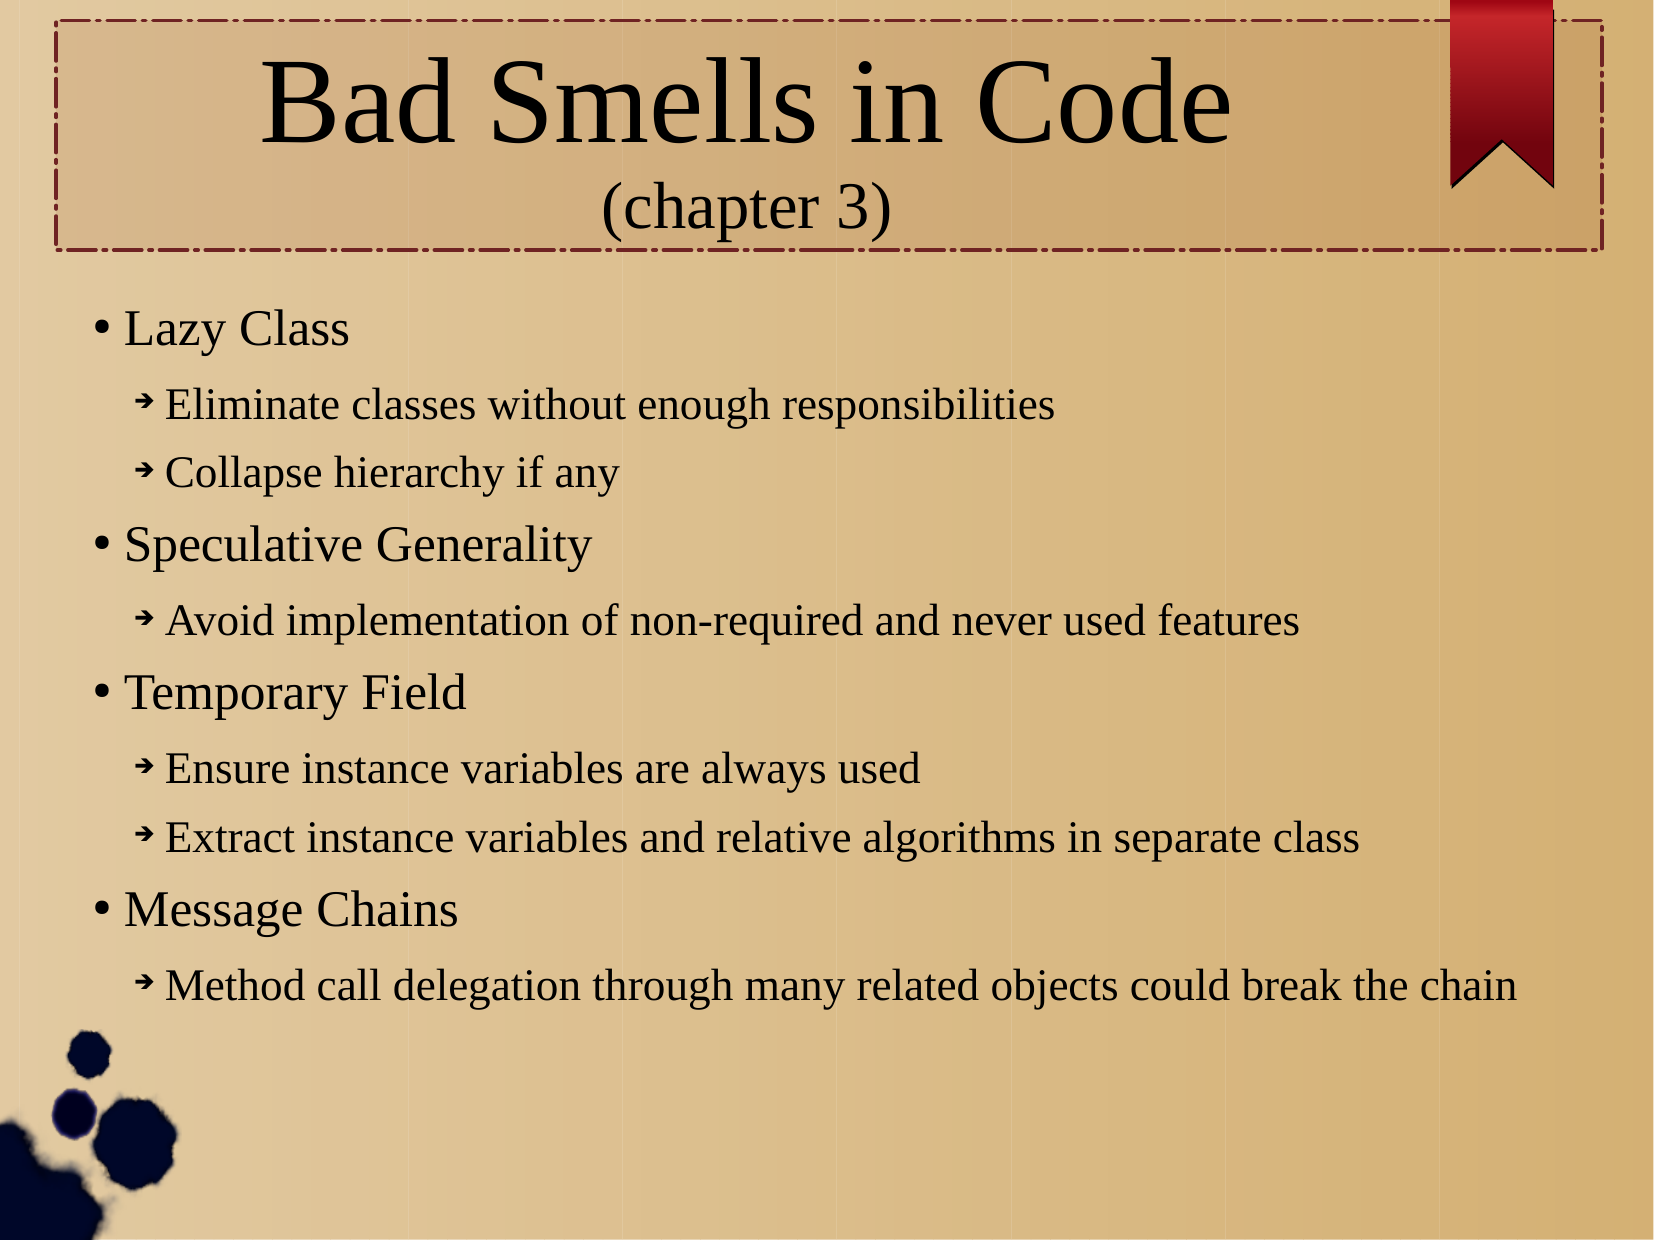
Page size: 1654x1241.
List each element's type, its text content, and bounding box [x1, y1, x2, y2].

list Lazy Class Eliminate classes without enough responsibilities Collapse hierarchy if any Speculative Generality Avoid implementation of non-required and never used features Temporary Field Ensure instance variables are always used Extract instance variables and relative algorithms in separate class Message Chains Method call delegation through many related objects could break the chain [82, 299, 1571, 1019]
title Bad Smells in Code (chapter 3) [82, 33, 1412, 243]
